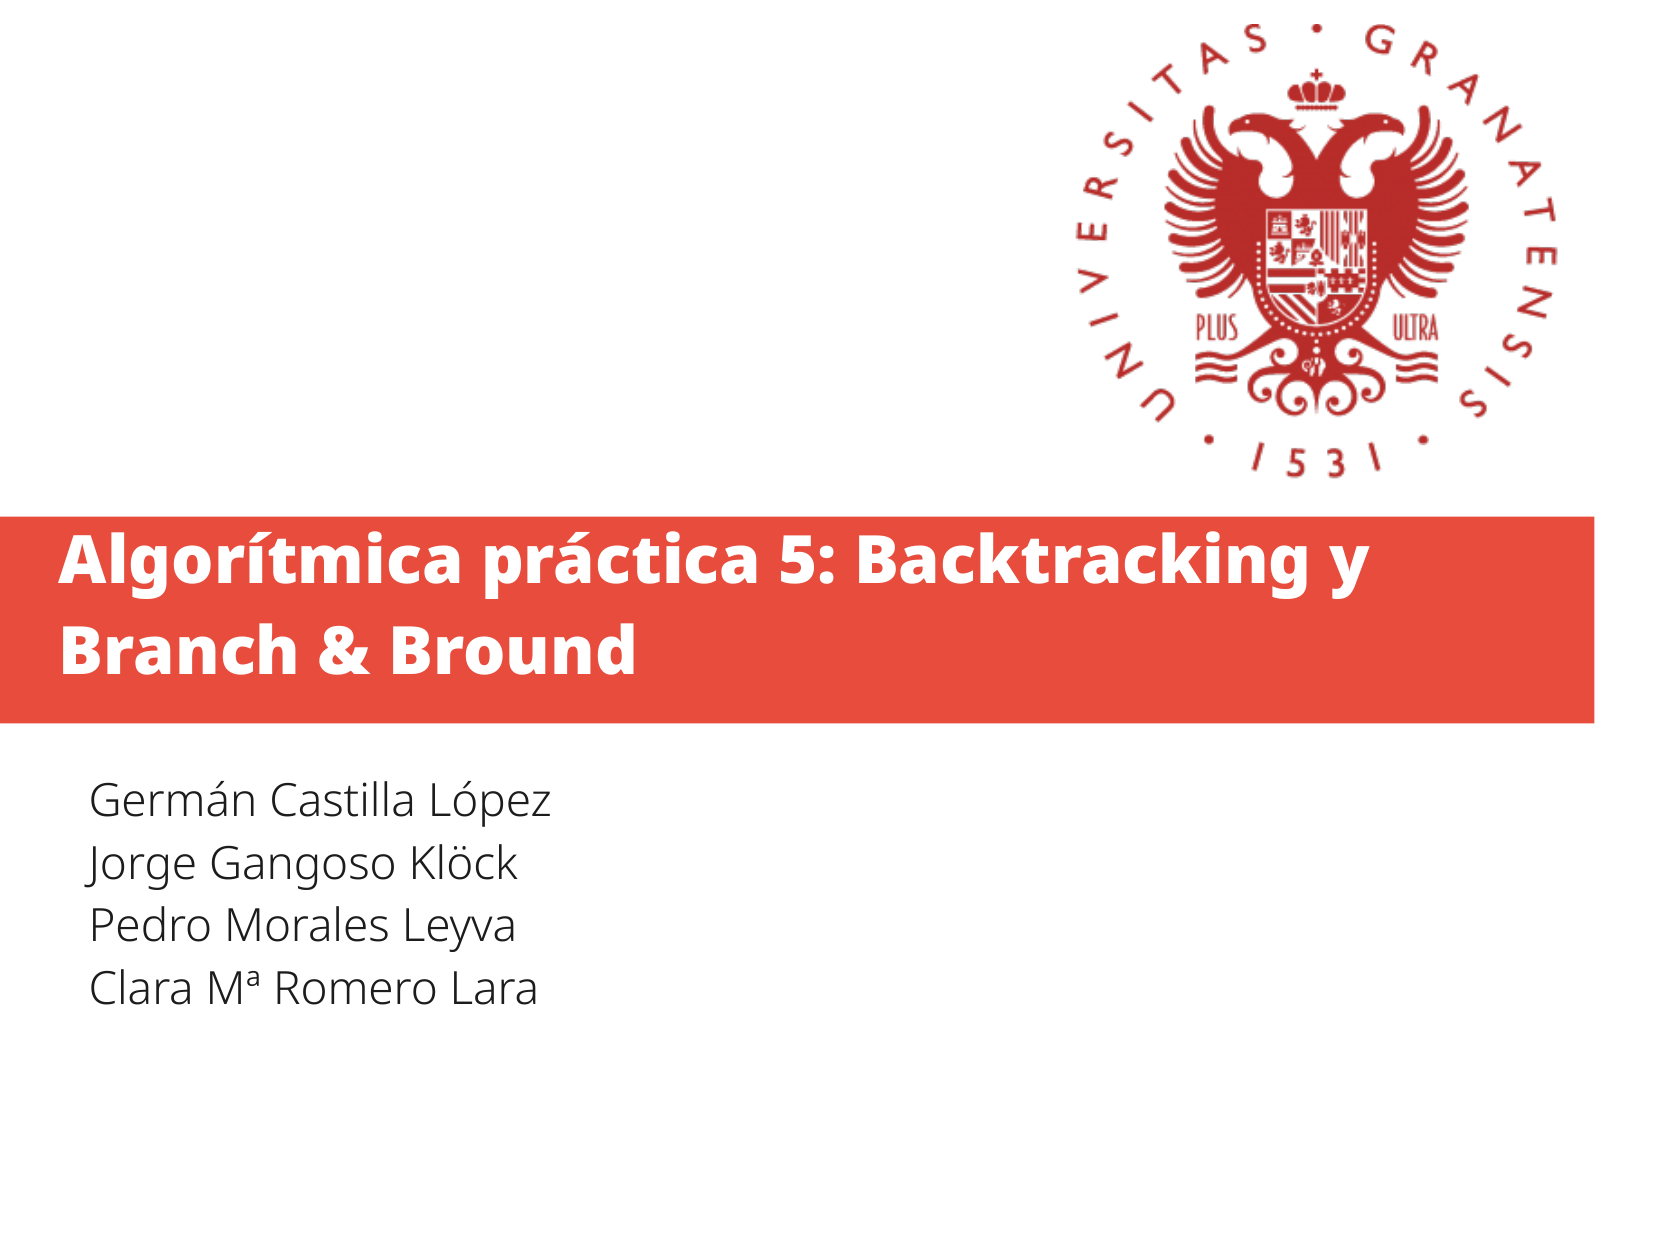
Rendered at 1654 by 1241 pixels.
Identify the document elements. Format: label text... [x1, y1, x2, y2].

subtitle Germán Castilla López Jorge Gangoso Klöck Pedro Morales Leyva Clara Mª Romero Lara [88, 767, 1595, 1182]
title Algorítmica práctica 5: Backtracking y Branch & Bround [59, 546, 1595, 694]
picture [921, 24, 1654, 497]
